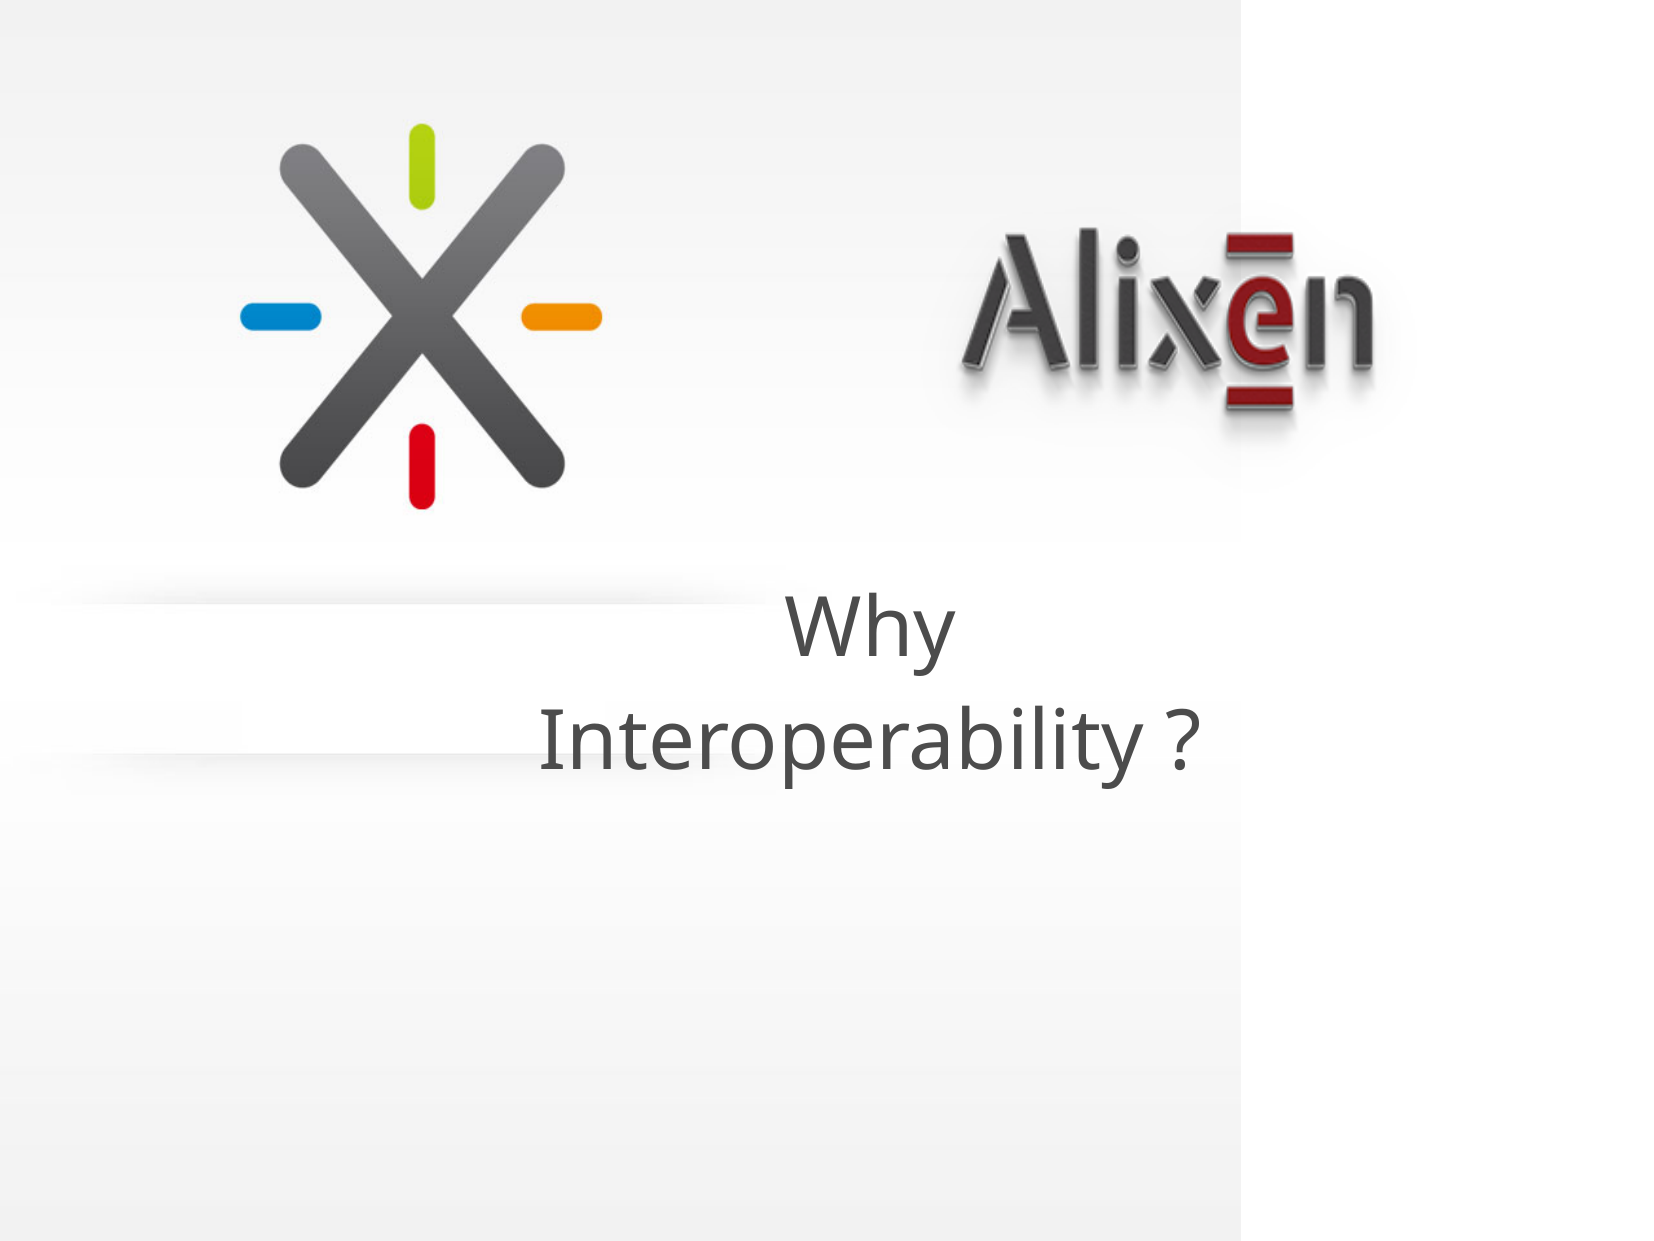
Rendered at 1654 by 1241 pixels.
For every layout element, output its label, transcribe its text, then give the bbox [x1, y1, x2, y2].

picture [919, 757, 940, 764]
picture [741, 757, 763, 764]
picture [794, 757, 815, 764]
picture [0, 0, 1418, 1241]
picture [971, 757, 992, 764]
title Why Interoperability ? [453, 604, 1288, 757]
